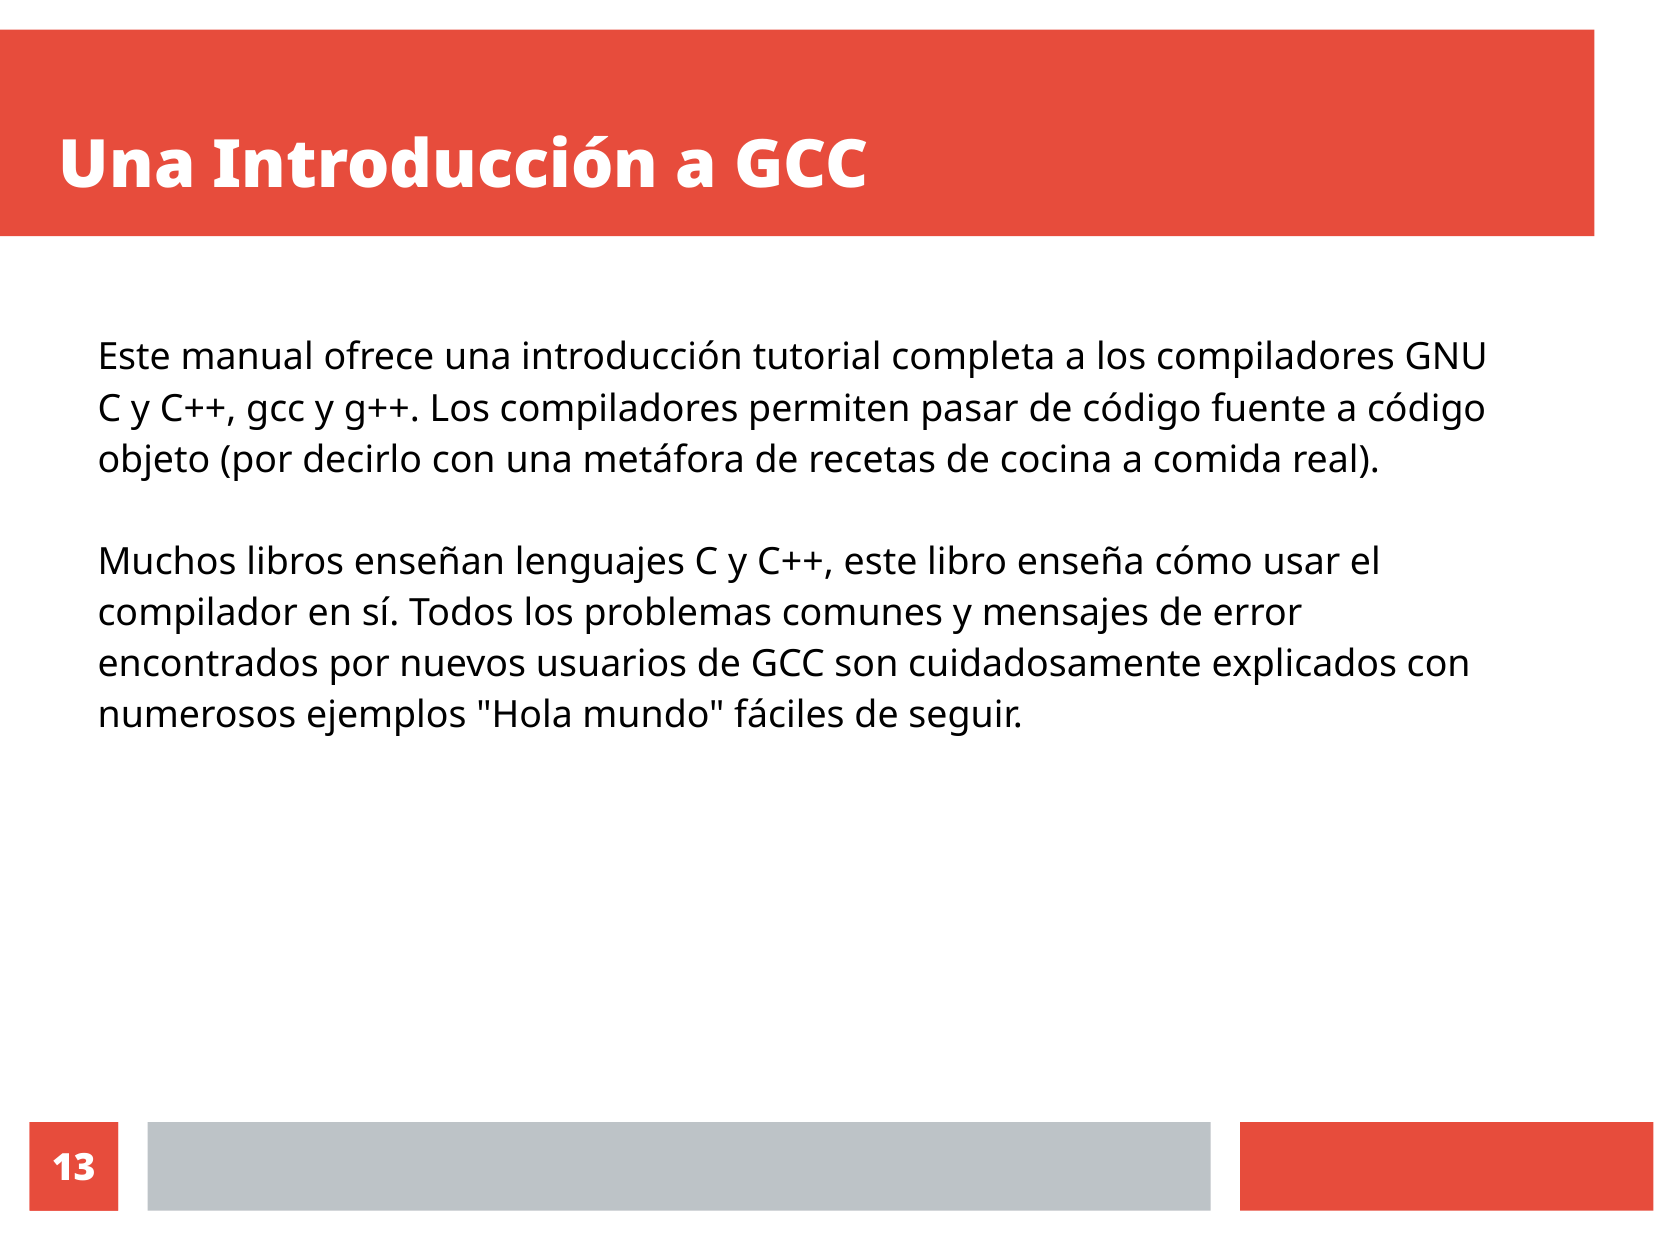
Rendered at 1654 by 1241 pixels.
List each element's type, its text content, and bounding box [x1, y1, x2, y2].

title Una Introducción a GCC [59, 59, 1595, 207]
text_box Este manual ofrece una introducción tutorial completa a los compiladores GNU C y C++, gcc y g++. Los compiladores permiten pasar de código fuente a código objeto (por decirlo con una metáfora de recetas de cocina a comida real). Muchos libros enseñan lenguajes C y C++, este libro enseña cómo usar el compilador en sí. Todos los problemas comunes y mensajes de error encontrados por nuevos usuarios de GCC son cuidadosamente explicados con numerosos ejemplos "Hola mundo" fáciles de seguir. [82, 271, 1536, 1114]
